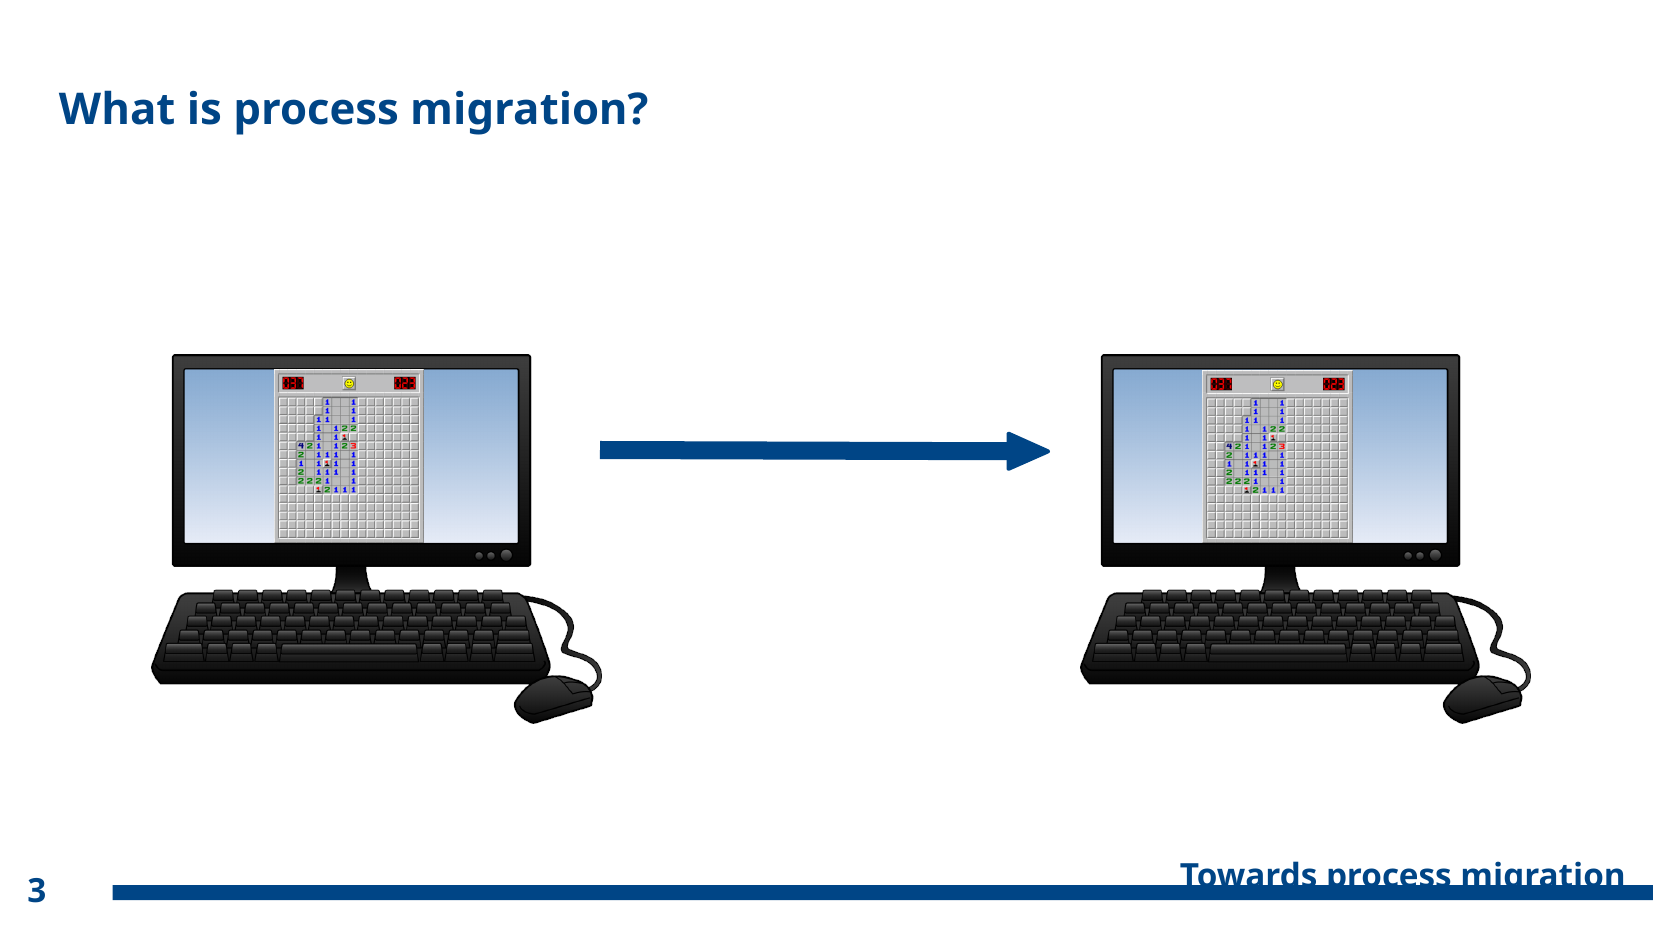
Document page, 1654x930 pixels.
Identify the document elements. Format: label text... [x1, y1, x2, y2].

picture [151, 354, 602, 724]
picture [1080, 354, 1531, 724]
title What is process migration? [58, 26, 1594, 138]
